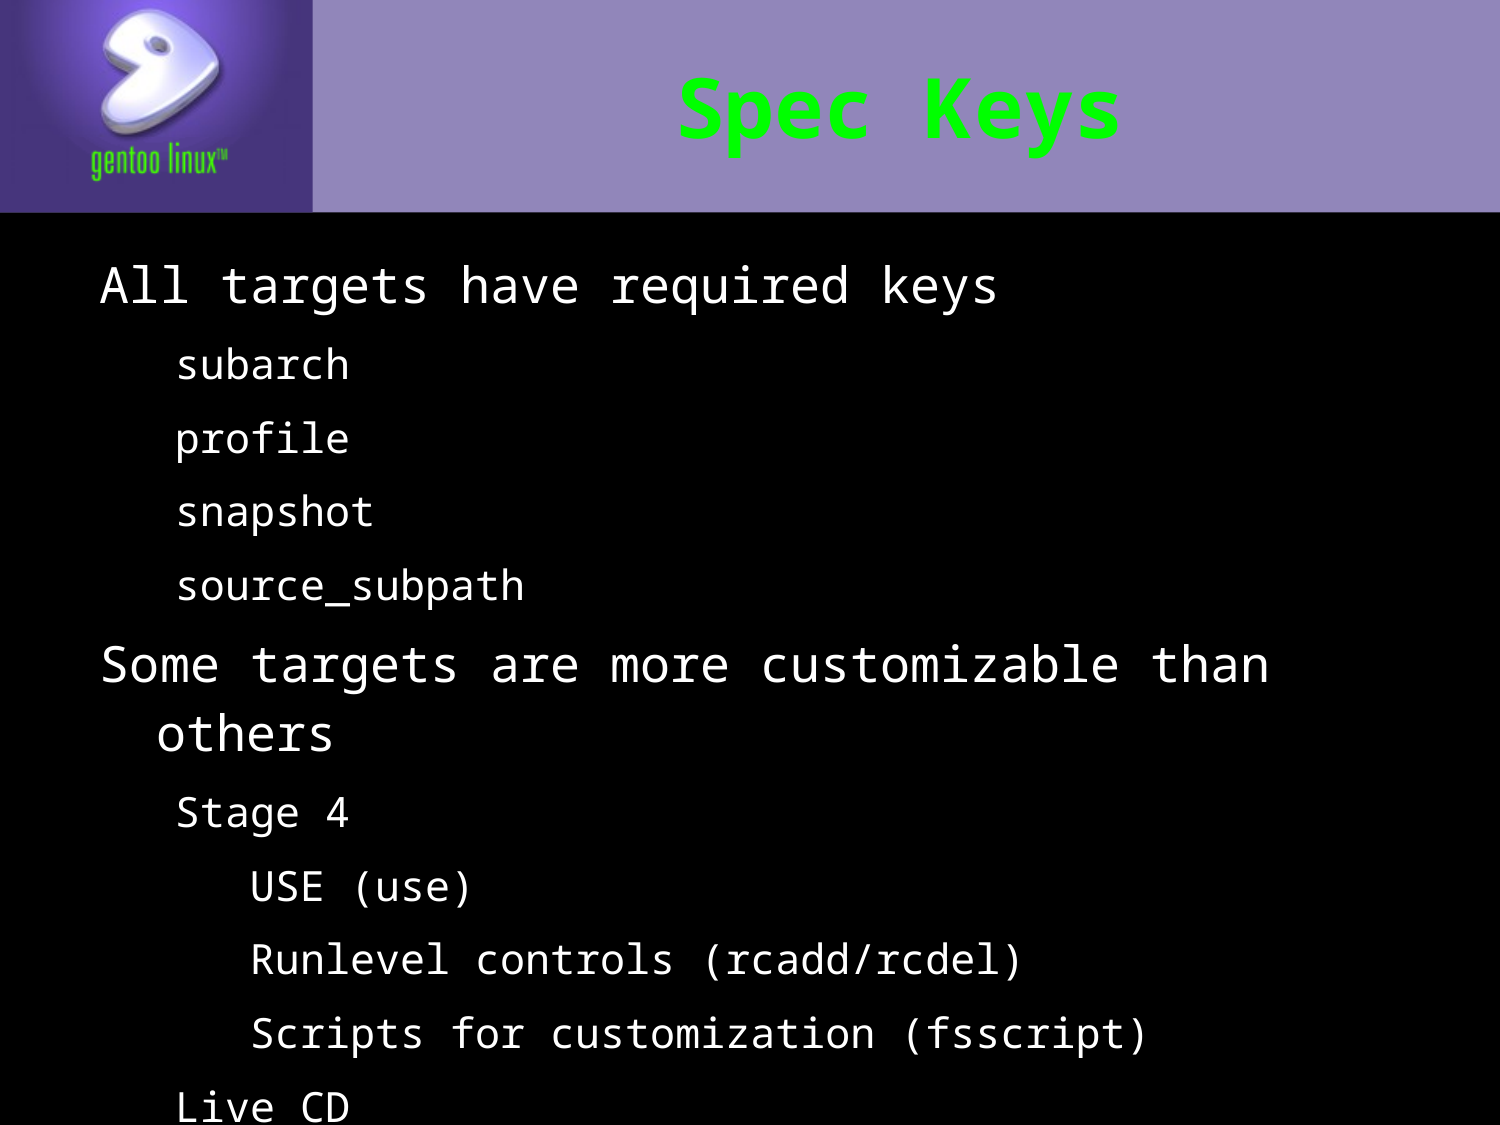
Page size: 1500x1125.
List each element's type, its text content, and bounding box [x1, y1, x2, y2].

title Spec Keys [324, 19, 1476, 193]
list All targets have required keys subarch profile snapshot source_subpath Some targets are more customizable than others Stage 4 USE (use) Runlevel controls (rcadd/rcdel) Scripts for customization (fsscript) Live CD X configuration (xinitrc/xdm/xsession) Users (users) [99, 249, 1388, 1086]
picture [0, 0, 302, 184]
